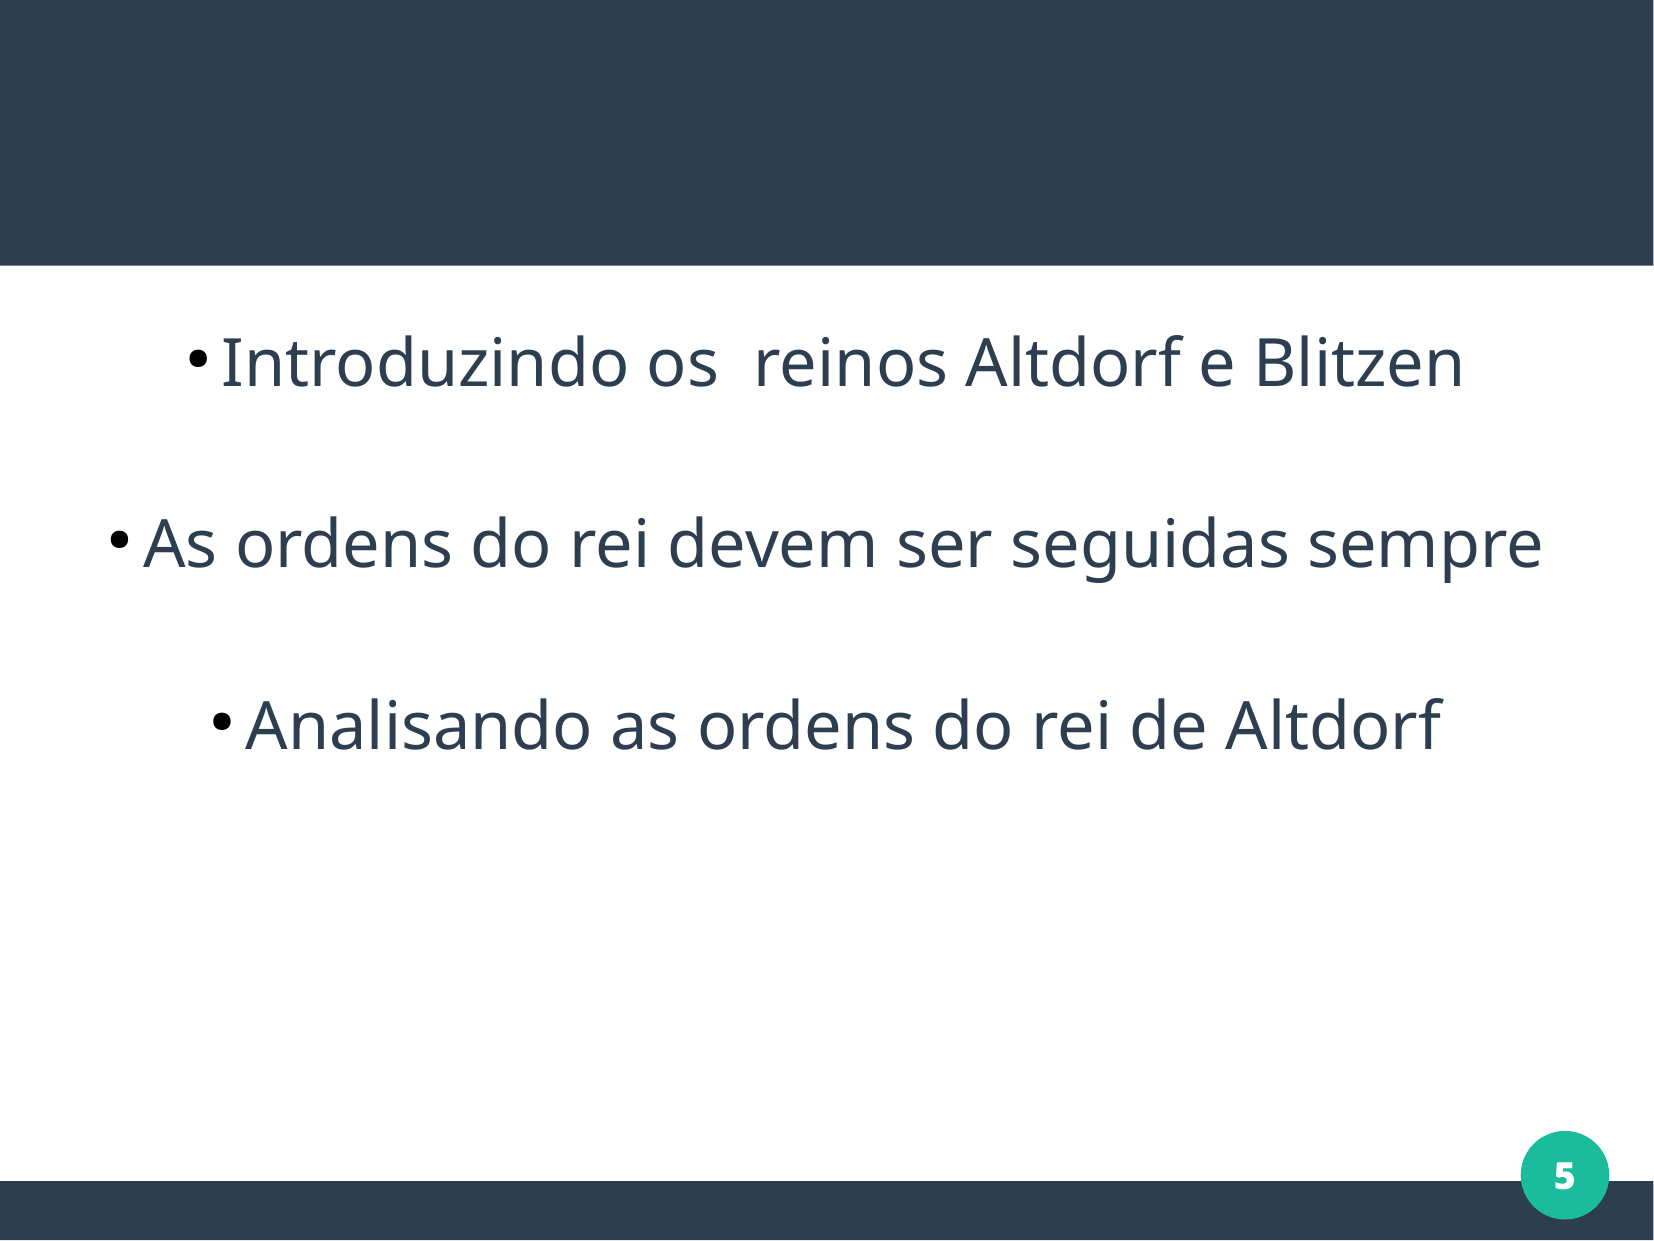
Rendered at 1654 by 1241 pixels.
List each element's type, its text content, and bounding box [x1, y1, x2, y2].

subtitle Introduzindo os reinos Altdorf e Blitzen As ordens do rei devem ser seguidas sempre Analisando as ordens do rei de Altdorf [59, 177, 1595, 907]
